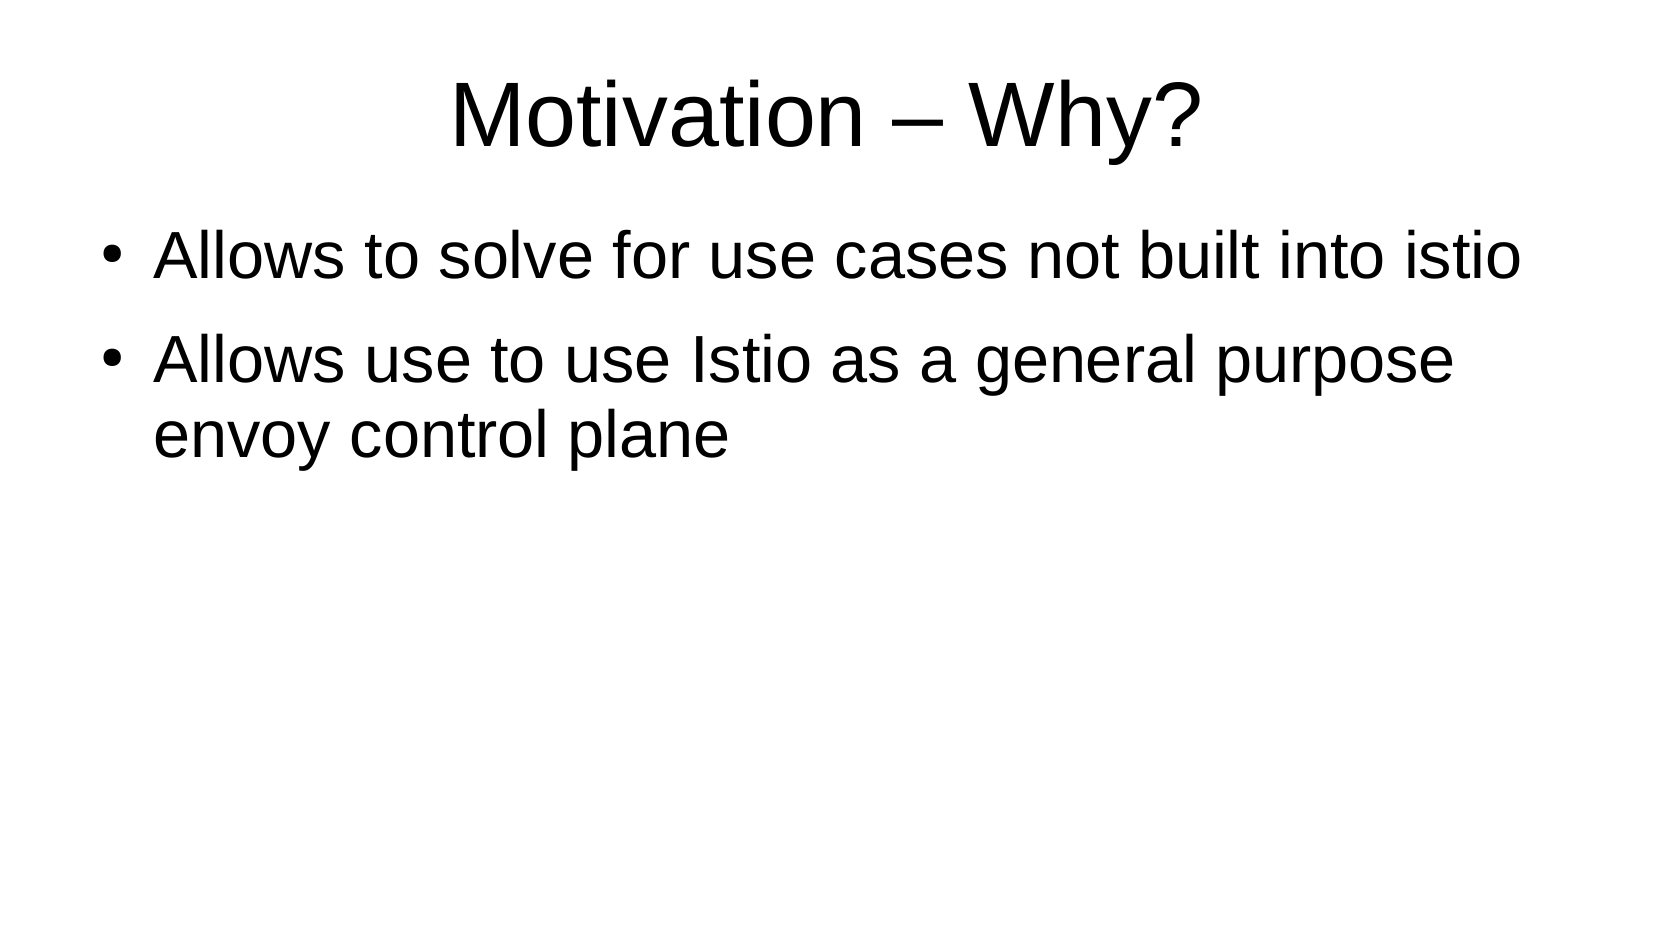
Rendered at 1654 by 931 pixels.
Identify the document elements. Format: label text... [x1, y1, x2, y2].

list Allows to solve for use cases not built into istio Allows use to use Istio as a general purpose envoy control plane [82, 217, 1571, 758]
title Motivation – Why? [82, 37, 1571, 193]
